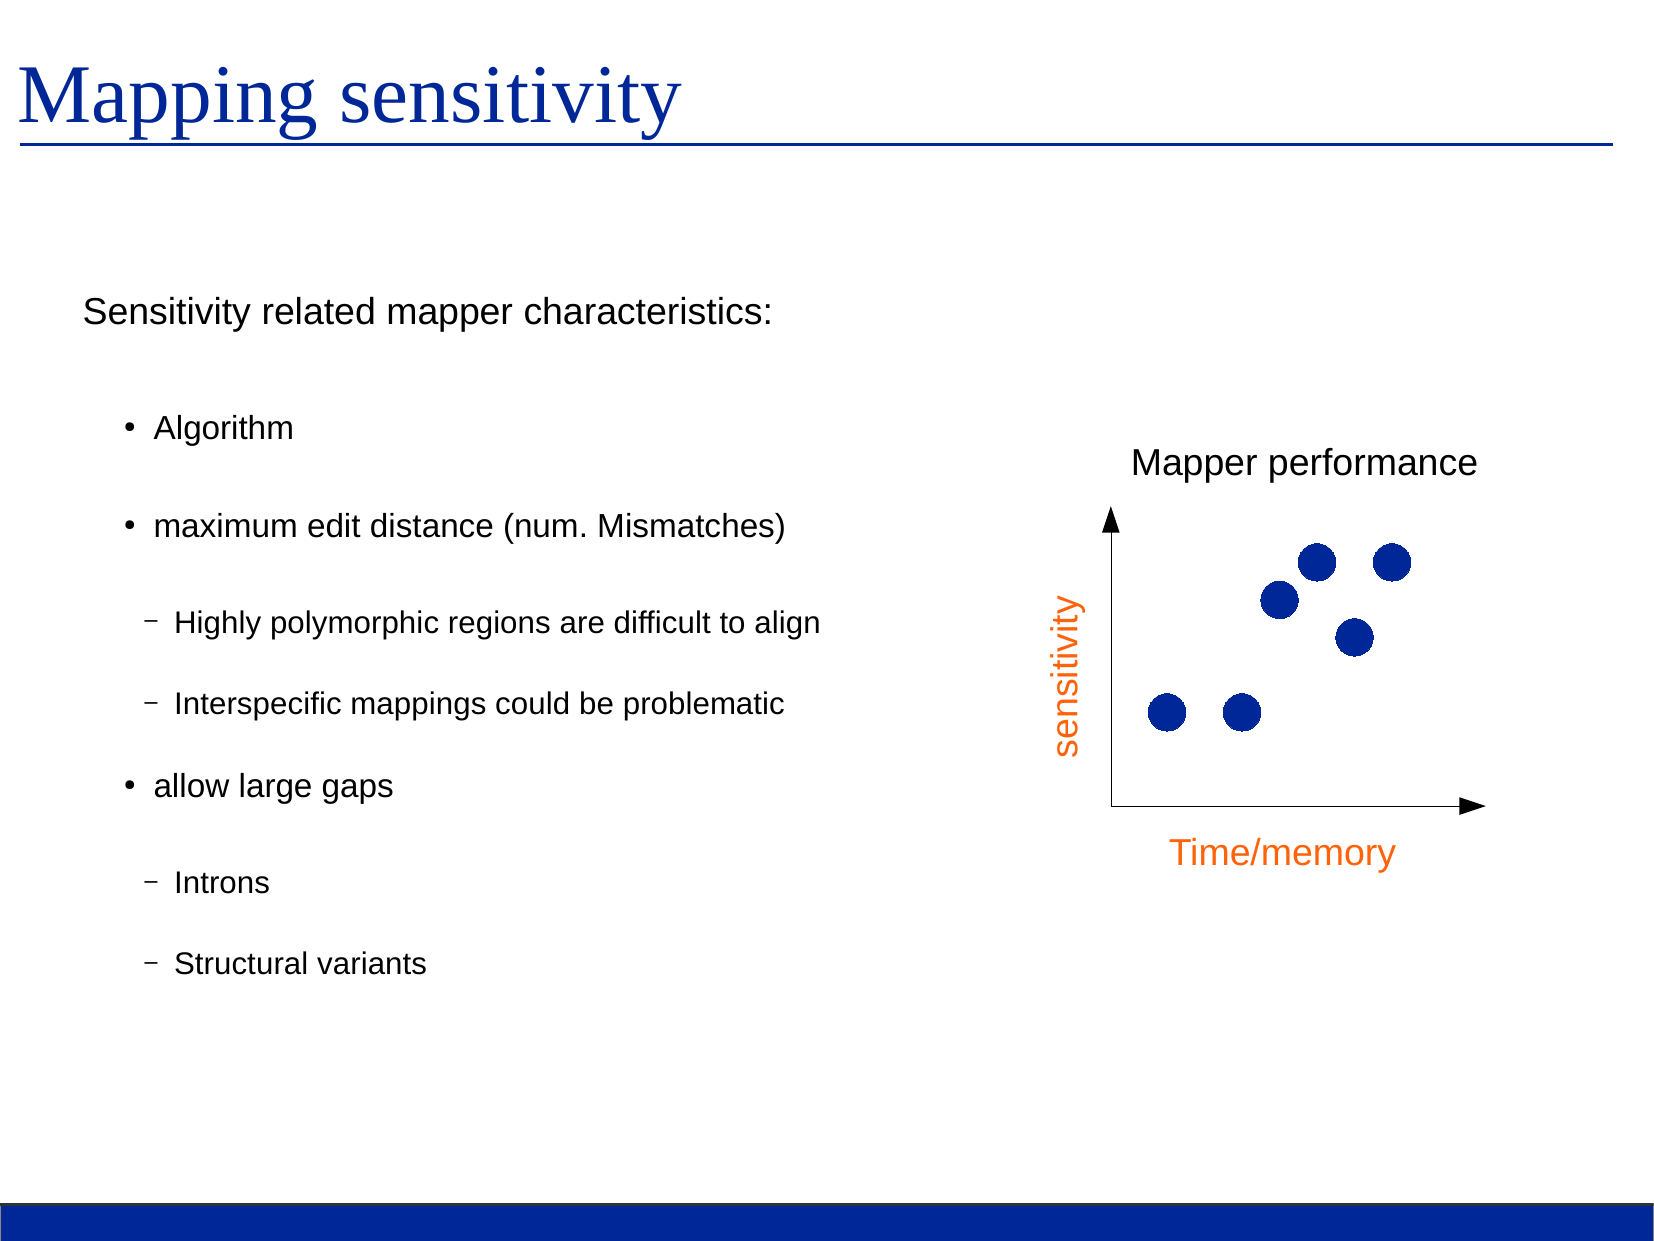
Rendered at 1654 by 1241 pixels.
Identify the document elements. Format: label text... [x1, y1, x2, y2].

text_box [1335, 618, 1374, 657]
text_box Mapper performance [1116, 433, 1494, 491]
text_box [1373, 543, 1411, 582]
text_box [1223, 693, 1261, 732]
text_box [1298, 543, 1336, 582]
text_box sensitivity [1035, 581, 1093, 773]
title Mapping sensitivity [17, 0, 1589, 198]
text_box [1148, 693, 1186, 732]
list Sensitivity related mapper characteristics: Algorithm maximum edit distance (num. Mismatches) Highly polymorphic regions are difficult to align Interspecific mappings could be problematic allow large gaps Introns Structural variants [82, 290, 1571, 1109]
text_box Time/memory [1153, 824, 1412, 882]
text_box [1260, 581, 1299, 619]
